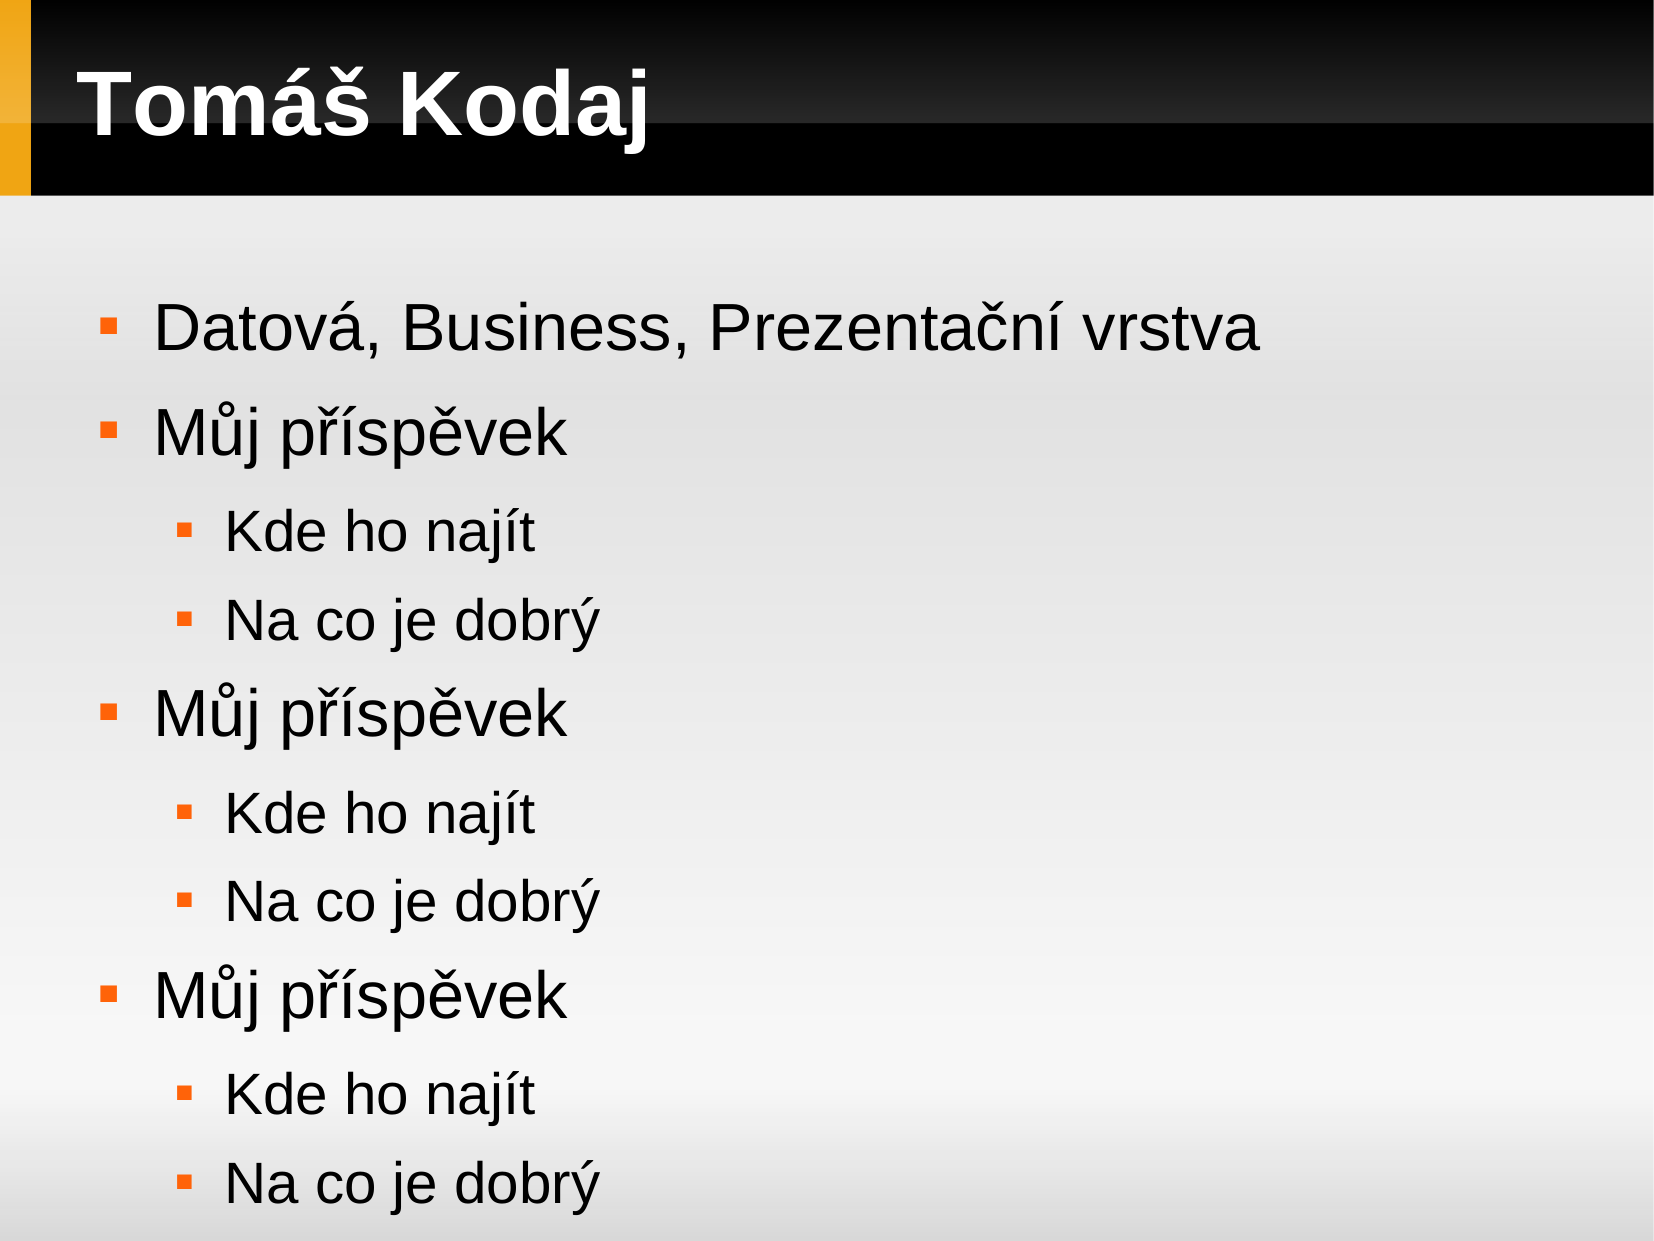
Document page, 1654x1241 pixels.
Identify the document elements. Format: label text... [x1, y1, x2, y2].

picture [0, 0, 1654, 1241]
title Tomáš Kodaj [76, 0, 1565, 208]
list Datová, Business, Prezentační vrstva Můj příspěvek Kde ho najít Na co je dobrý Můj příspěvek Kde ho najít Na co je dobrý Můj příspěvek Kde ho najít Na co je dobrý [82, 290, 1571, 1215]
